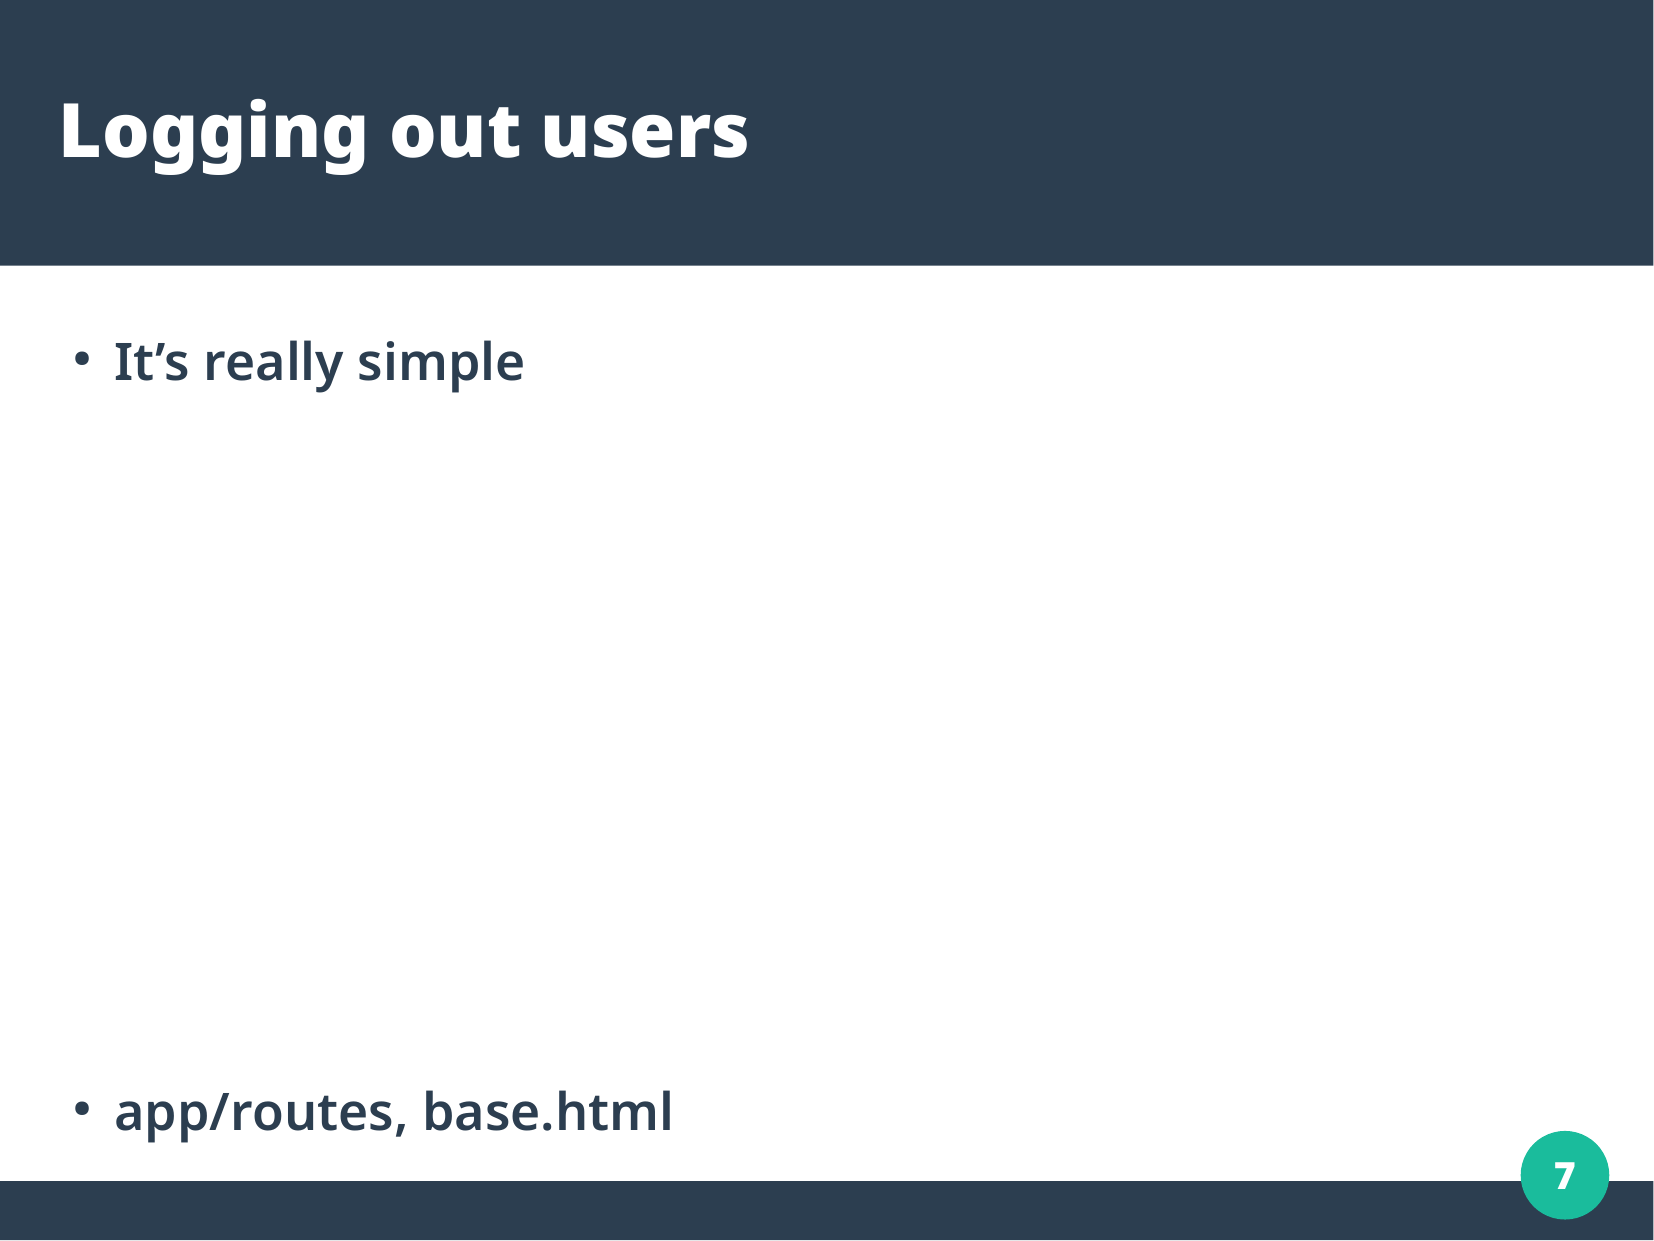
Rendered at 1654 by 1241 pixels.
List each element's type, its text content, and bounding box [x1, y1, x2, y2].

list It’s really simple app/routes, base.html [59, 324, 1595, 1152]
title Logging out users [59, 49, 1595, 207]
